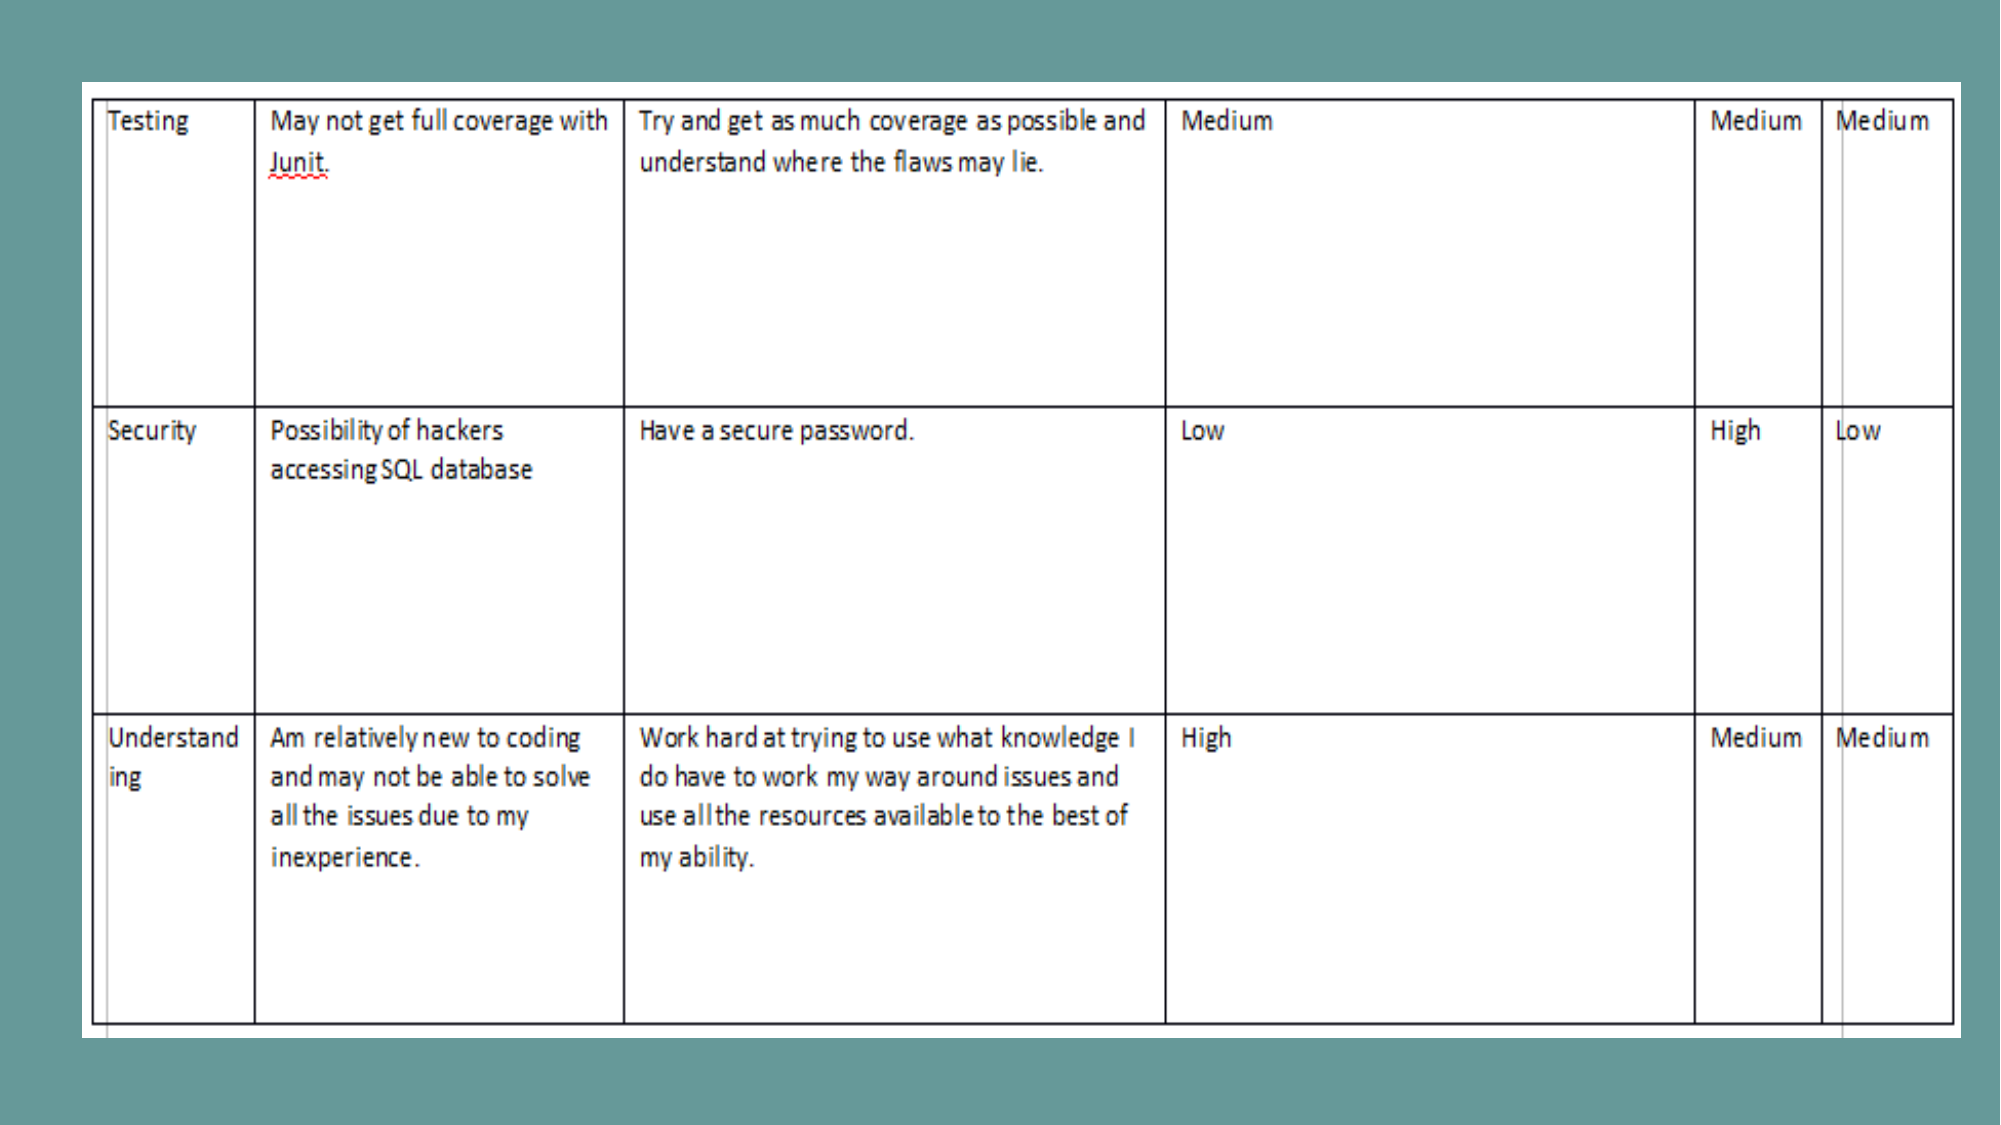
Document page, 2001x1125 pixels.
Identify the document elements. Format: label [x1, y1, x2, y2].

picture [82, 82, 1961, 1038]
